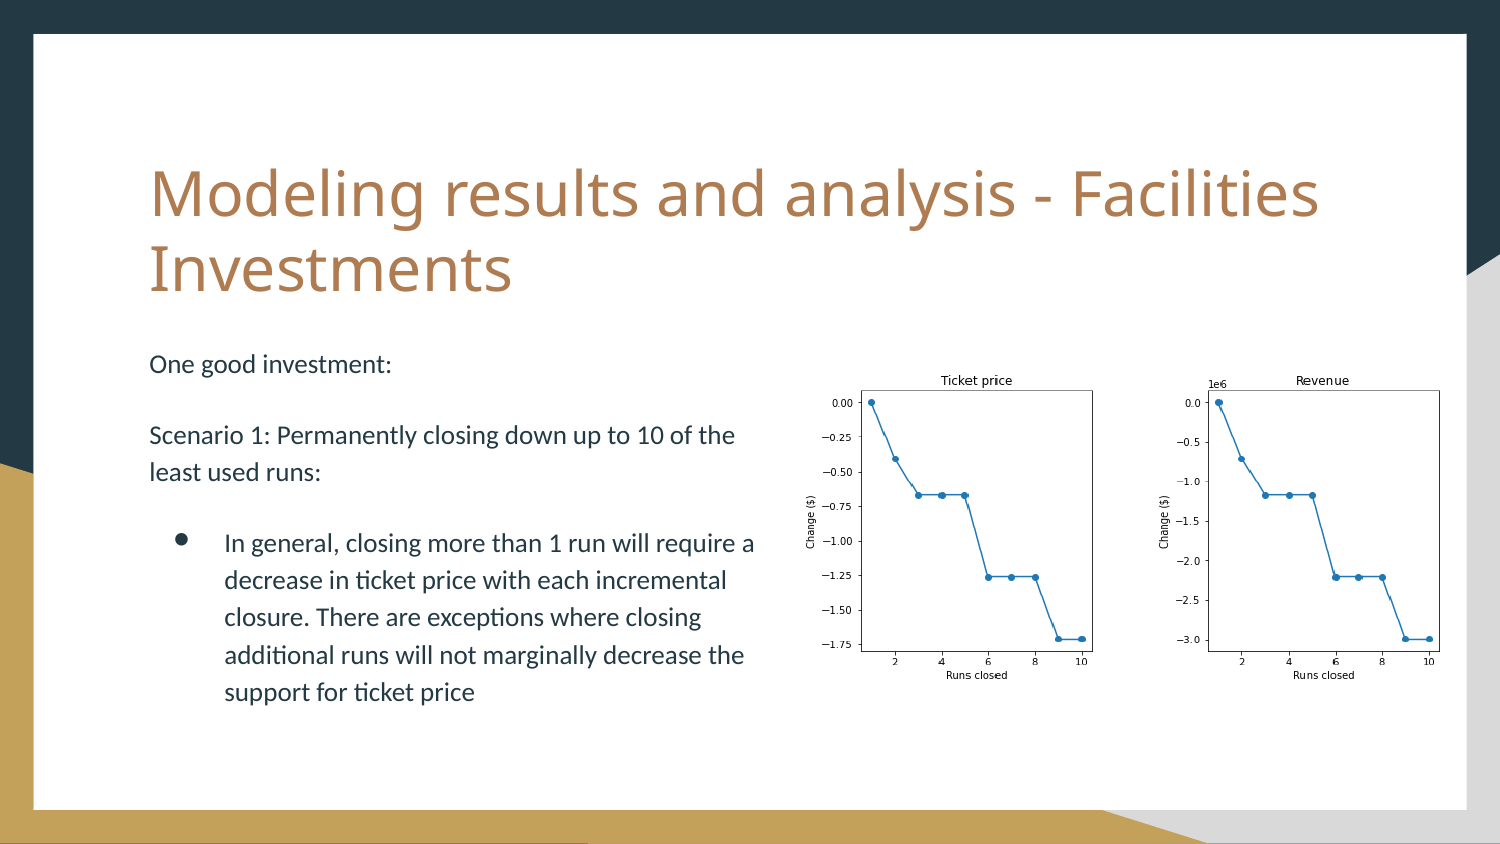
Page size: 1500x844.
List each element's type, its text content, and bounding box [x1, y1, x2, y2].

picture [800, 368, 1447, 687]
list One good investment: Scenario 1: Permanently closing down up to 10 of the least used runs: In general, closing more than 1 run will require a decrease in ticket price with each incremental closure. There are exceptions where closing additional runs will not marginally decrease the support for ticket price [134, 326, 801, 729]
title Modeling results and analysis - Facilities Investments [134, 138, 1366, 296]
